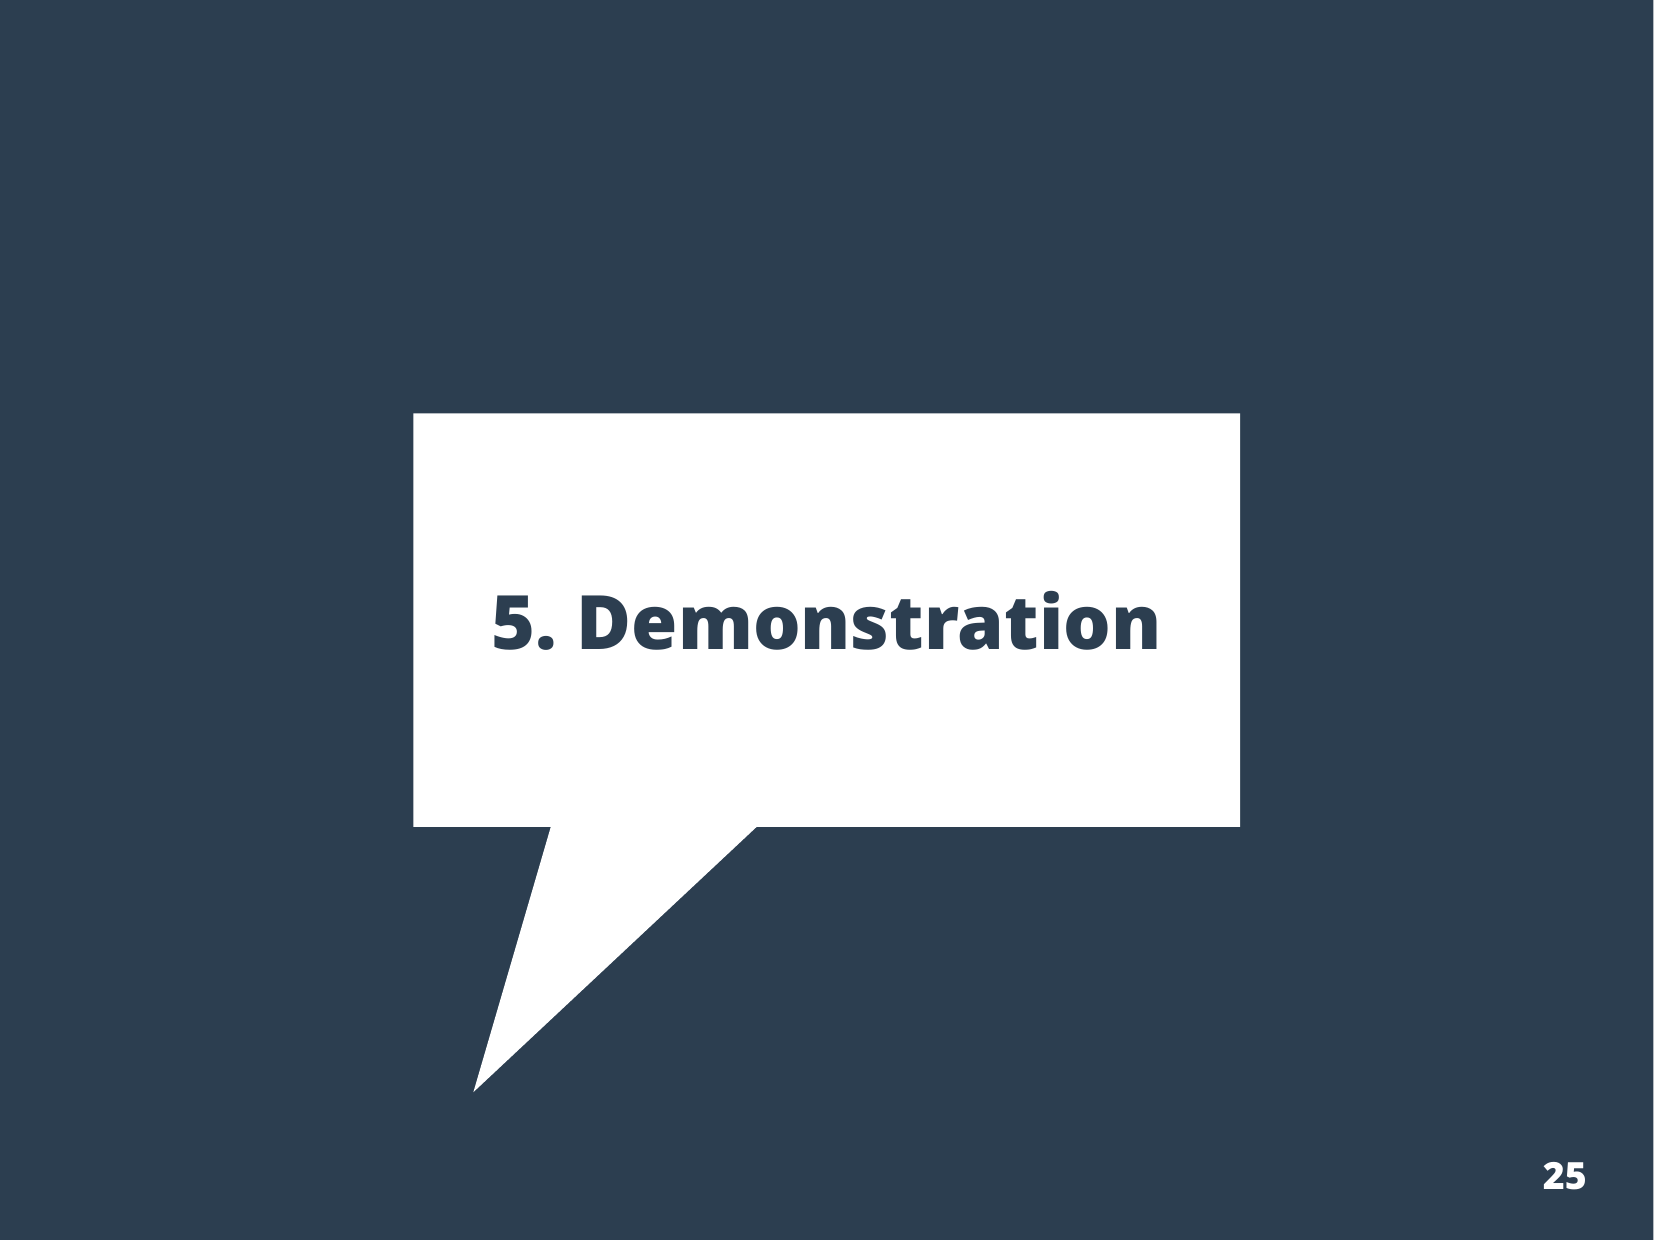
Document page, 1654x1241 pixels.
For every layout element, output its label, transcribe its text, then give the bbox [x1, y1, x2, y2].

title 5. Demonstration [442, 442, 1211, 798]
